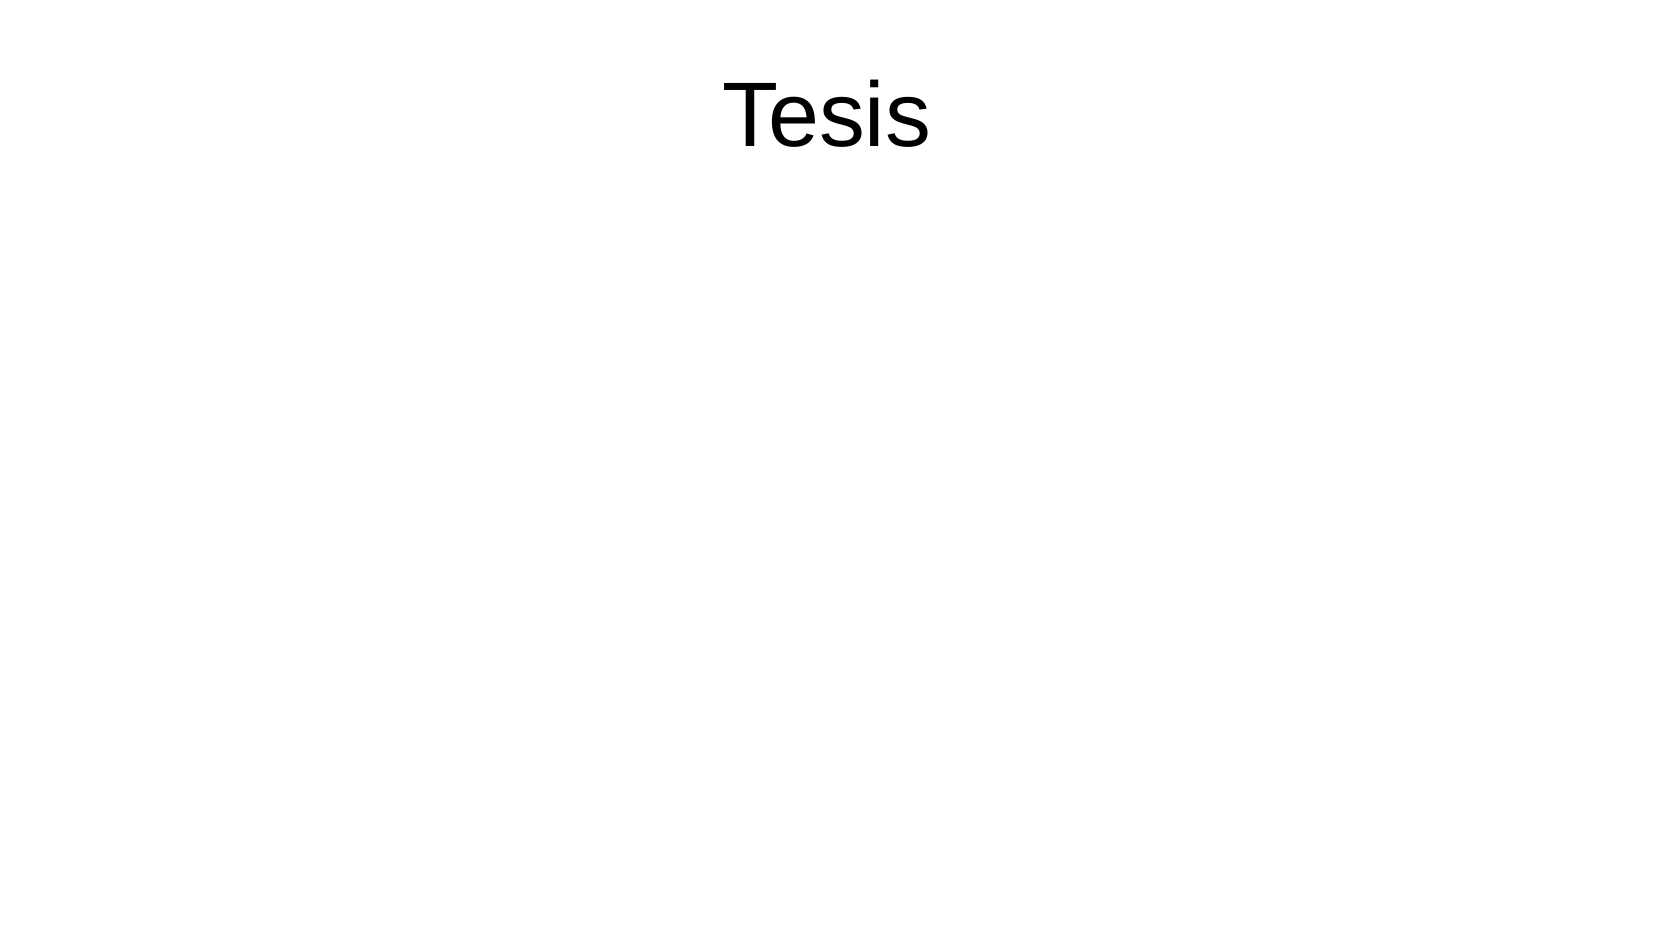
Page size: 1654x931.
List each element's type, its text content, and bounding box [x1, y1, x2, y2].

title Tesis [82, 37, 1571, 193]
